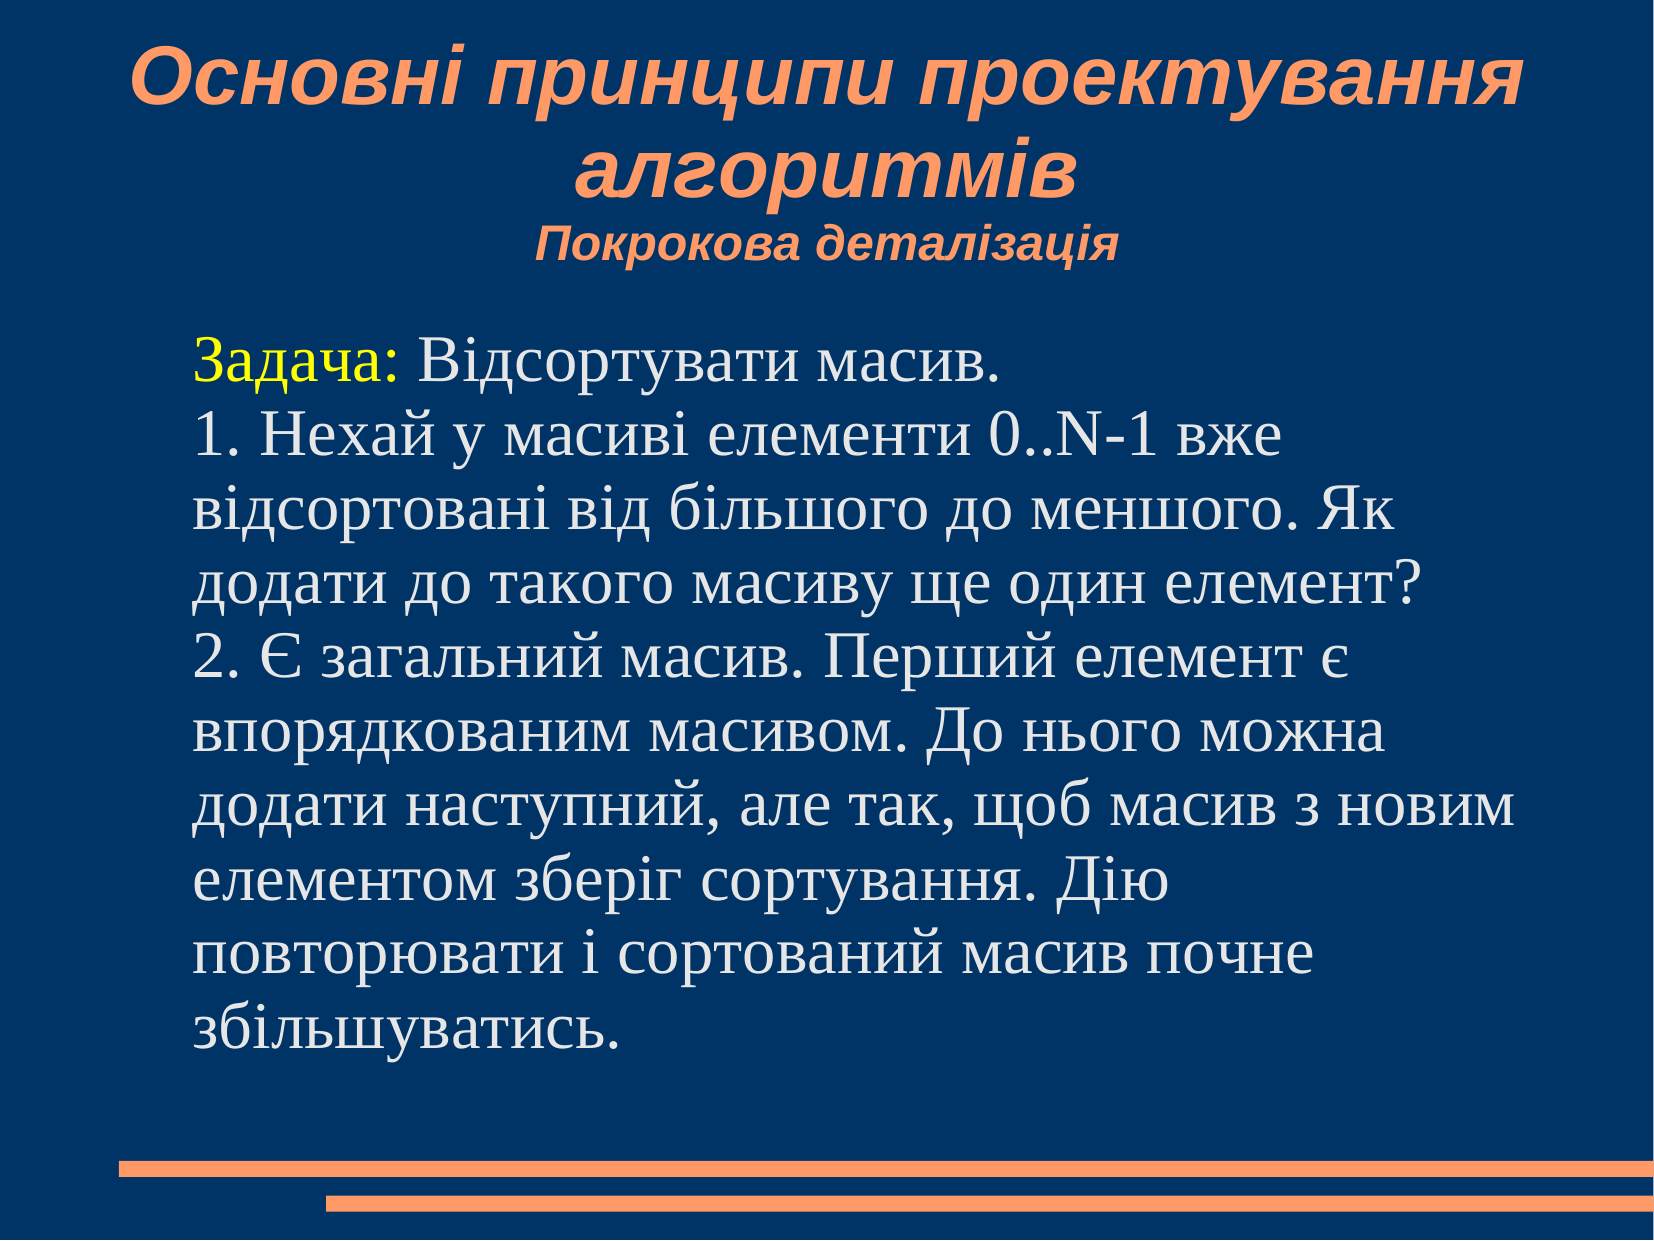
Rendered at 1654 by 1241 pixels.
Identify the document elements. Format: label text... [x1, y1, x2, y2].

title Основні принципи проектування алгоритмів Покрокова деталізація [121, 28, 1534, 271]
list Задача: Відсортувати масив. 1. Нехай у масиві елементи 0..N-1 вже відсортовані від більшого до меншого. Як додати до такого масиву ще один елемент? 2. Є загальний масив. Перший елемент є впорядкованим масивом. До нього можна додати наступний, але так, щоб масив з новим елементом зберіг сортування. Дію повторювати і сортований масив почне збільшуватись. [121, 322, 1561, 1137]
